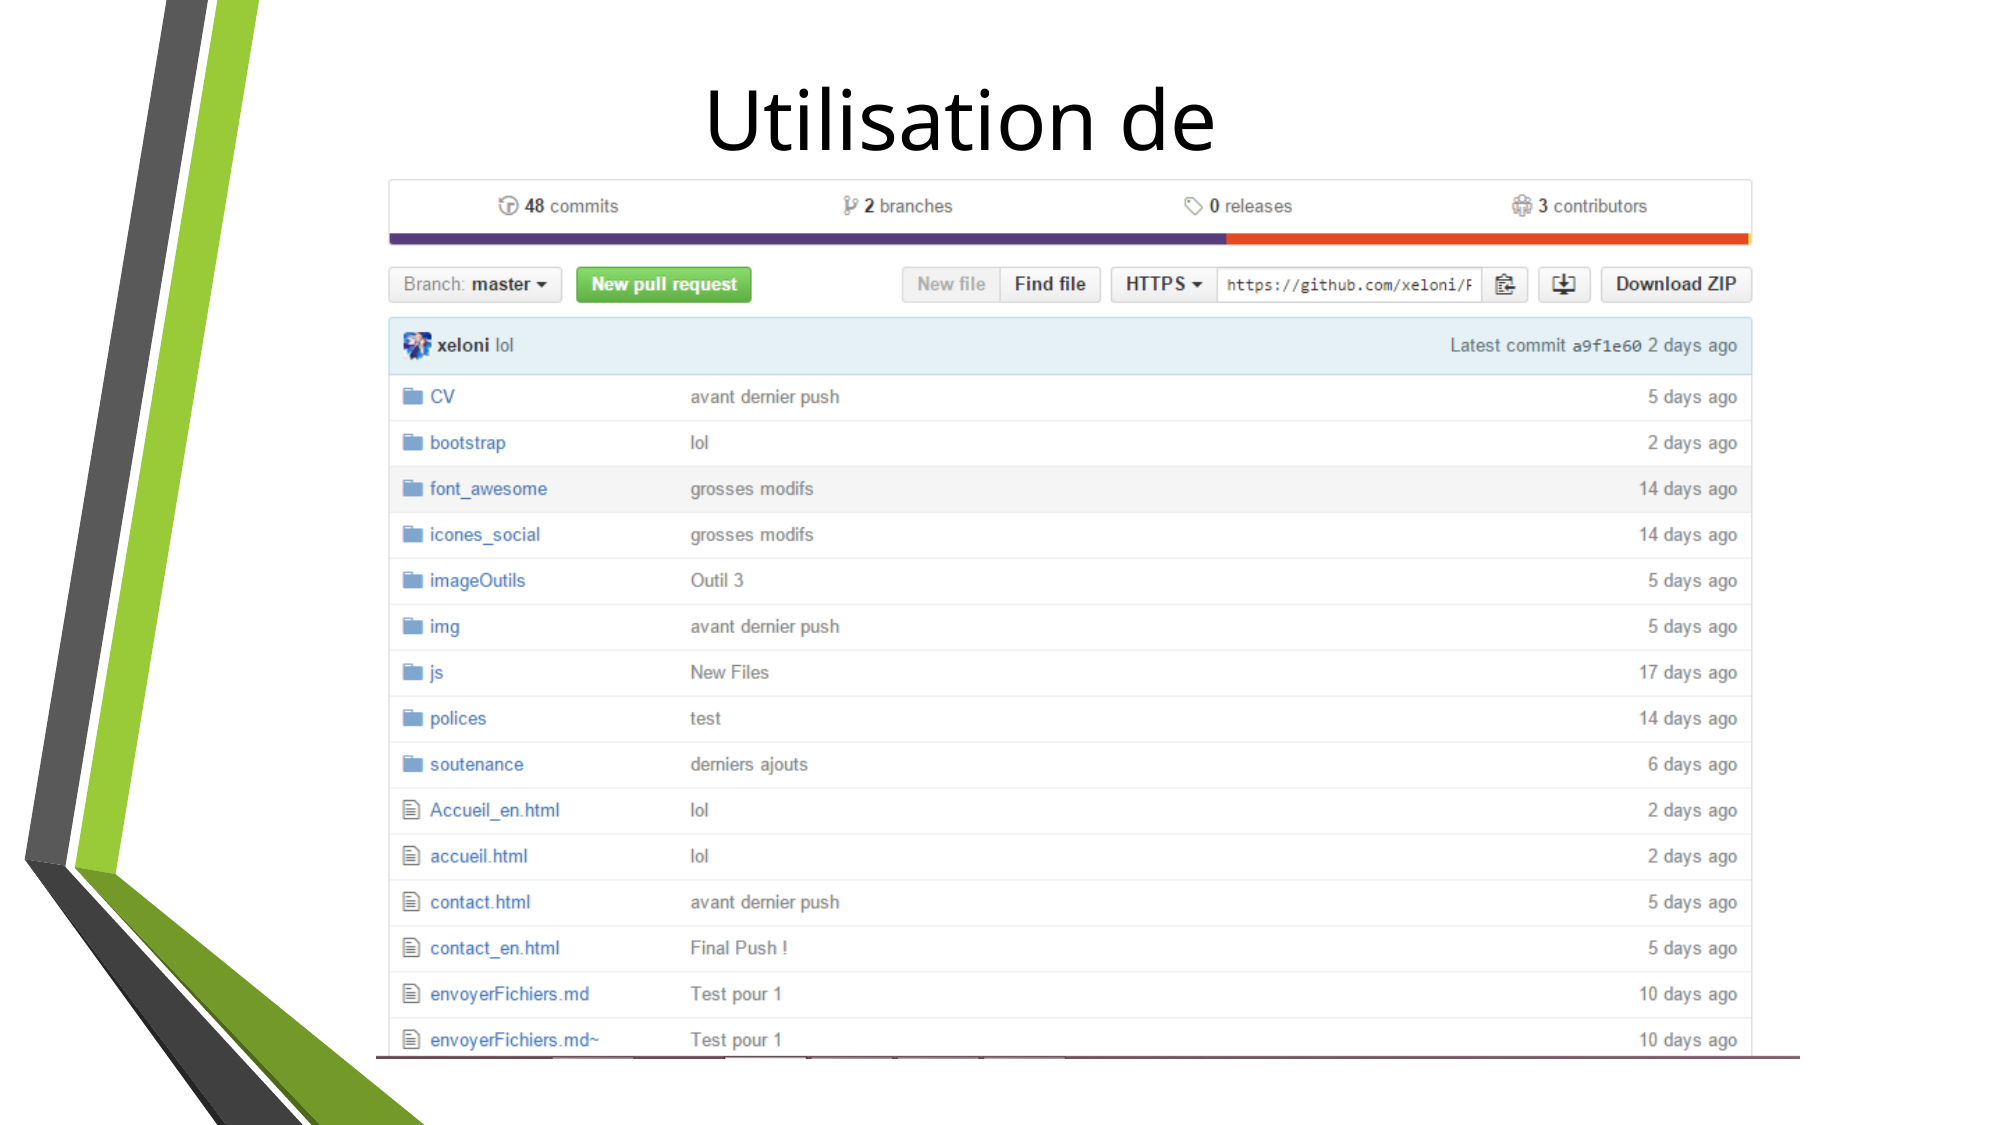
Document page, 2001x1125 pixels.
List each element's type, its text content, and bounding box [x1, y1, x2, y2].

text_box Utilisation de Github [688, 59, 1512, 175]
picture [376, 175, 1800, 1059]
